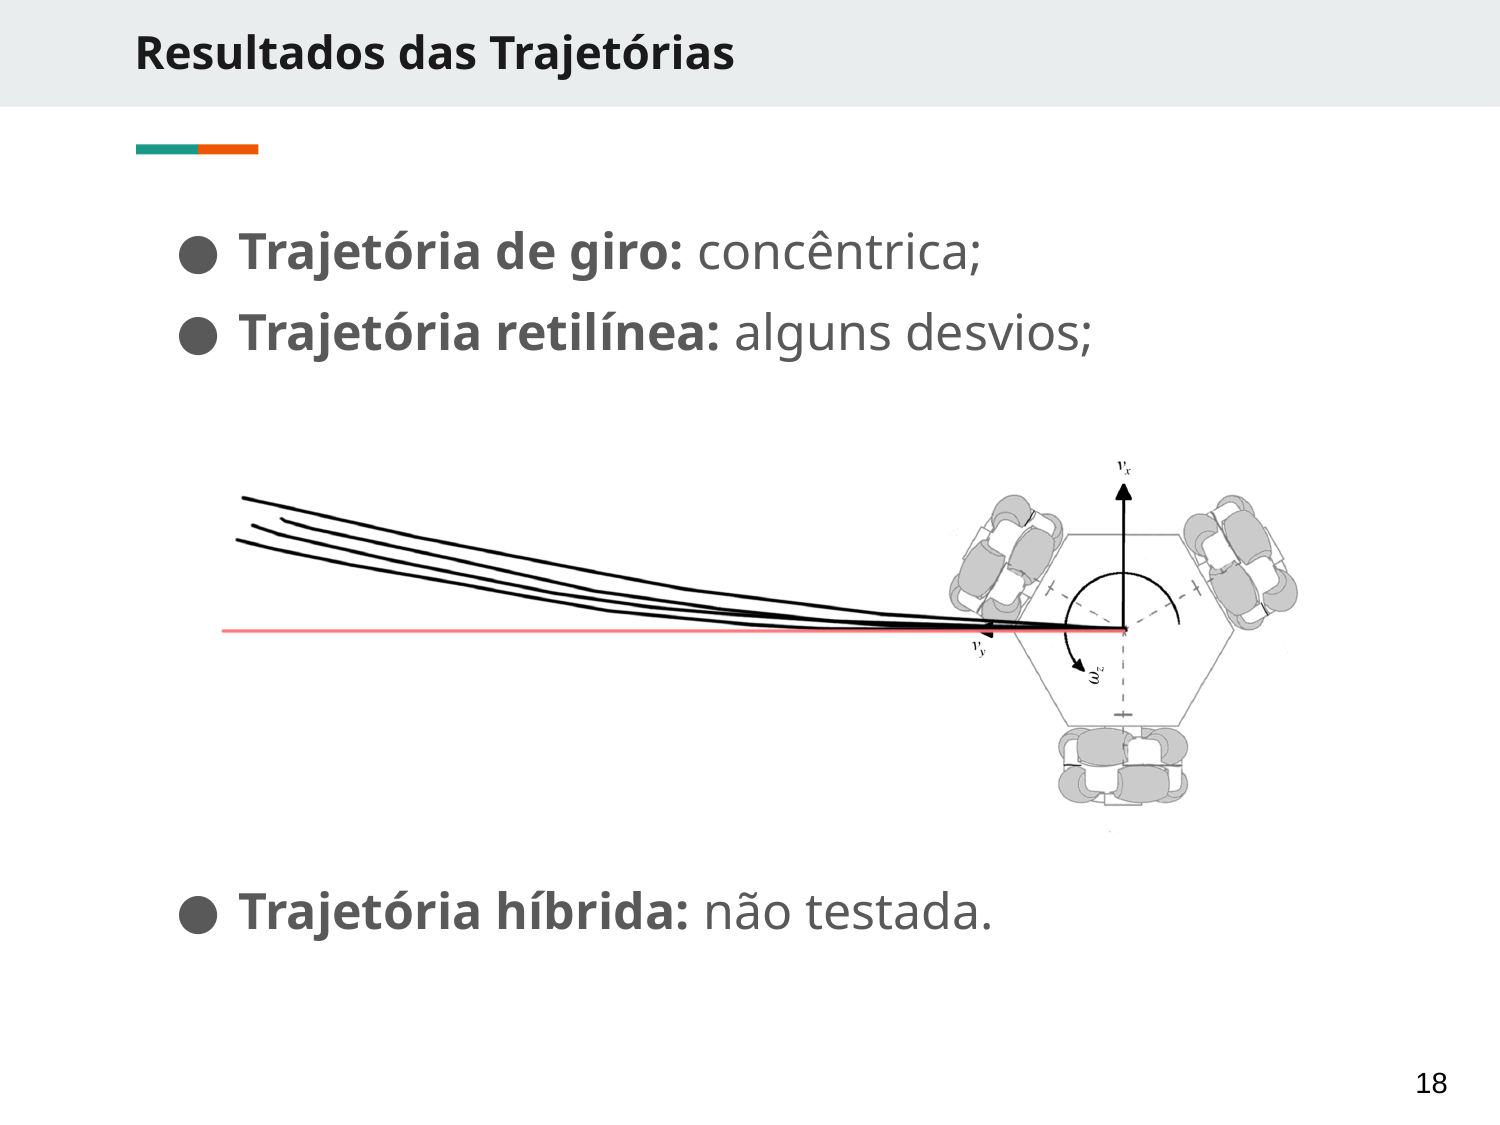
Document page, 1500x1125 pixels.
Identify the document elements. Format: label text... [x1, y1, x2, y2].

picture [170, 426, 1330, 850]
slide_number 18 [1400, 1038, 1491, 1125]
list Trajetória híbrida: não testada. [148, 864, 1393, 1052]
list Trajetória de giro: concêntrica; Trajetória retilínea: alguns desvios; [148, 204, 1393, 392]
title Resultados das Trajetórias [119, 8, 1381, 126]
